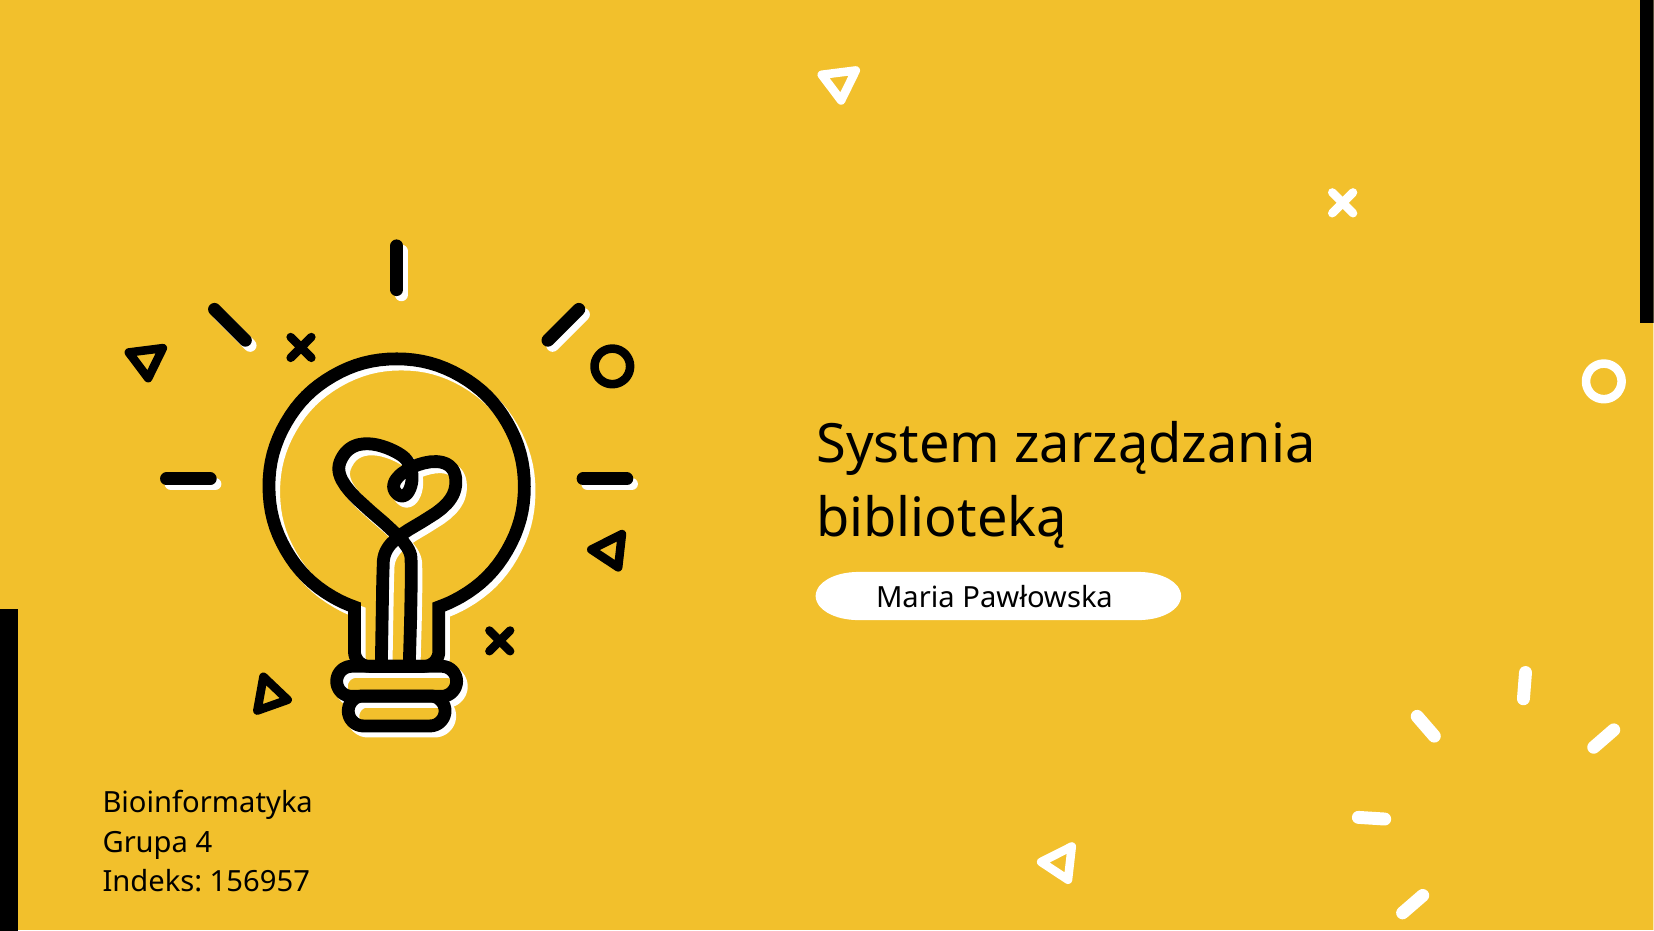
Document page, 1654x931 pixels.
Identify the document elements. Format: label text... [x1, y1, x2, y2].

text_box Bioinformatyka Grupa 4 Indeks: 156957 [102, 781, 763, 901]
title System zarządzania biblioteką [816, 404, 1454, 553]
text_box Maria Pawłowska [815, 571, 1182, 621]
